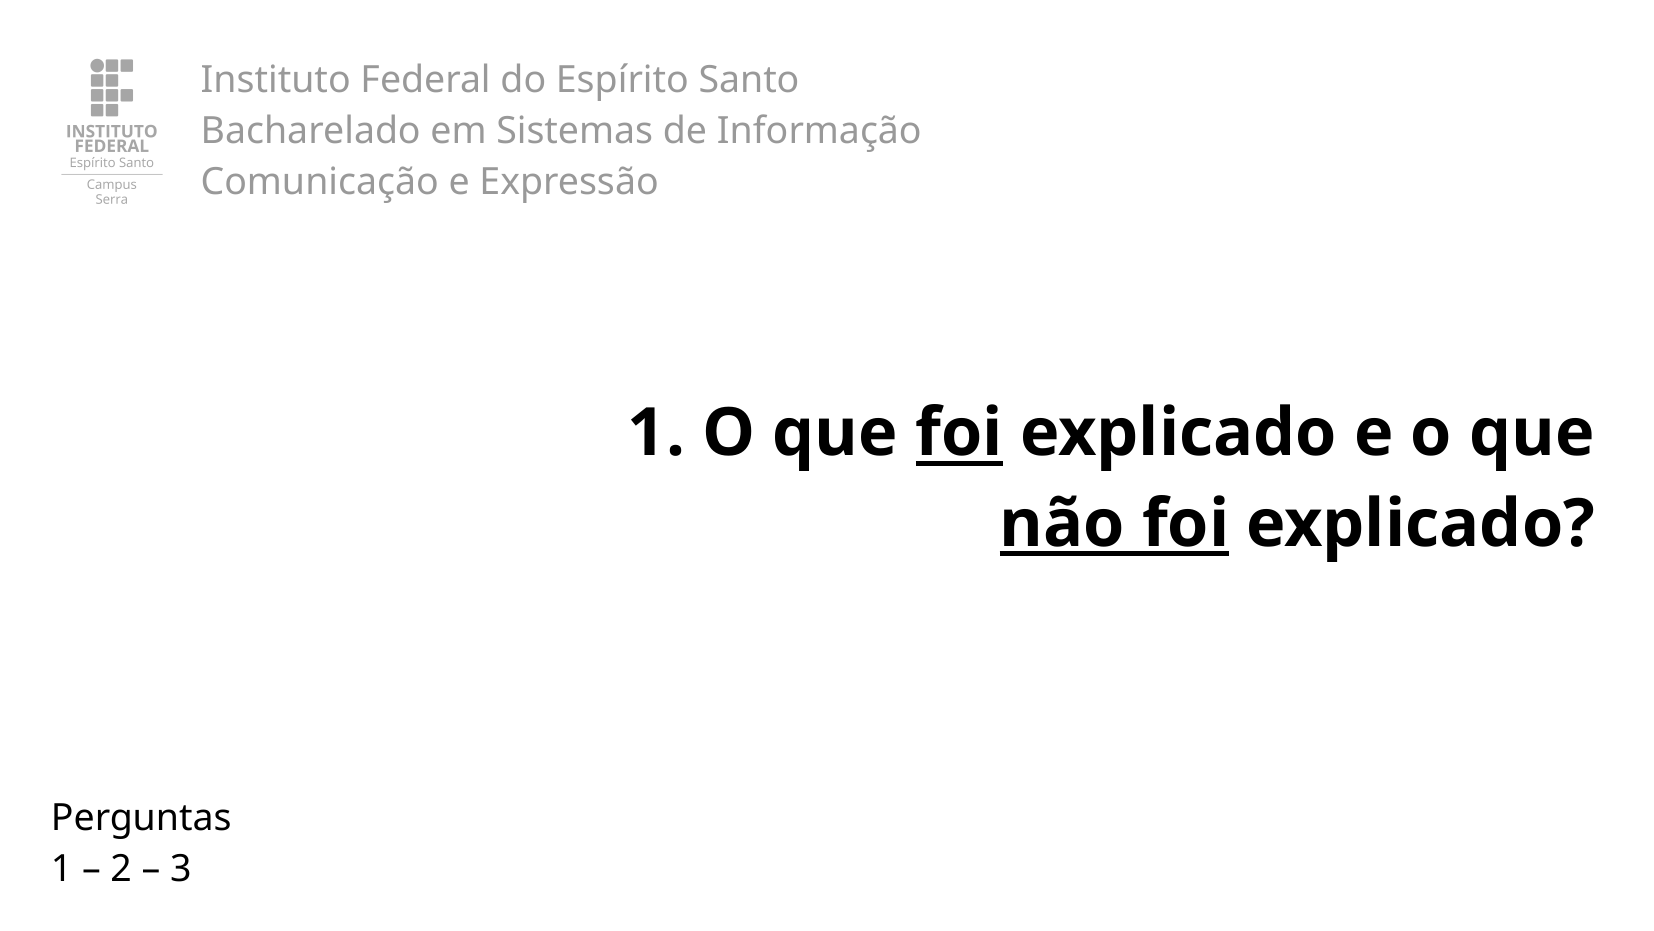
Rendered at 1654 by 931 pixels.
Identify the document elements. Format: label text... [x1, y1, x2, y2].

title Instituto Federal do Espírito Santo Bacharelado em Sistemas de Informação Comunicação e Expressão [200, 50, 1202, 208]
subtitle Perguntas 1 – 2 – 3 [50, 788, 547, 894]
text_box [47, 39, 191, 215]
title 1. O que foi explicado e o que não foi explicado? [611, 288, 1596, 663]
